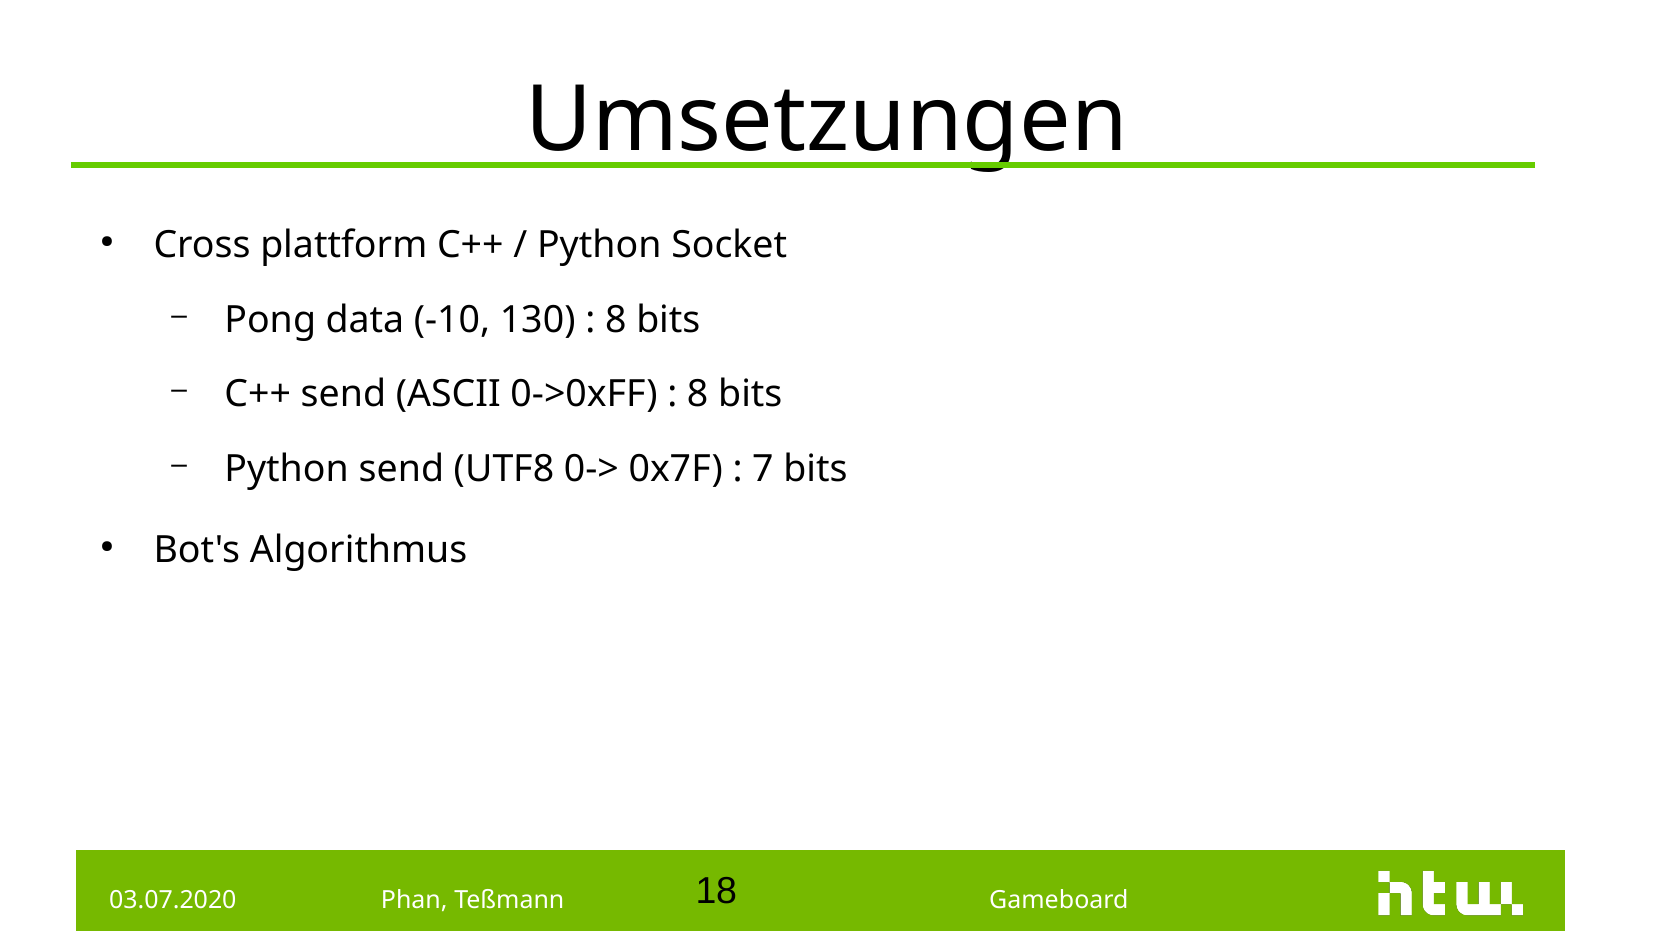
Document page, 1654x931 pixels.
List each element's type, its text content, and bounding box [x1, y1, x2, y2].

picture [0, 0, 1654, 931]
list Cross plattform C++ / Python Socket Pong data (-10, 130) : 8 bits C++ send (ASCII 0->0xFF) : 8 bits Python send (UTF8 0-> 0x7F) : 7 bits Bot's Algorithmus [82, 217, 1571, 758]
text_box <number> [680, 862, 899, 920]
title Umsetzungen [82, 37, 1571, 193]
